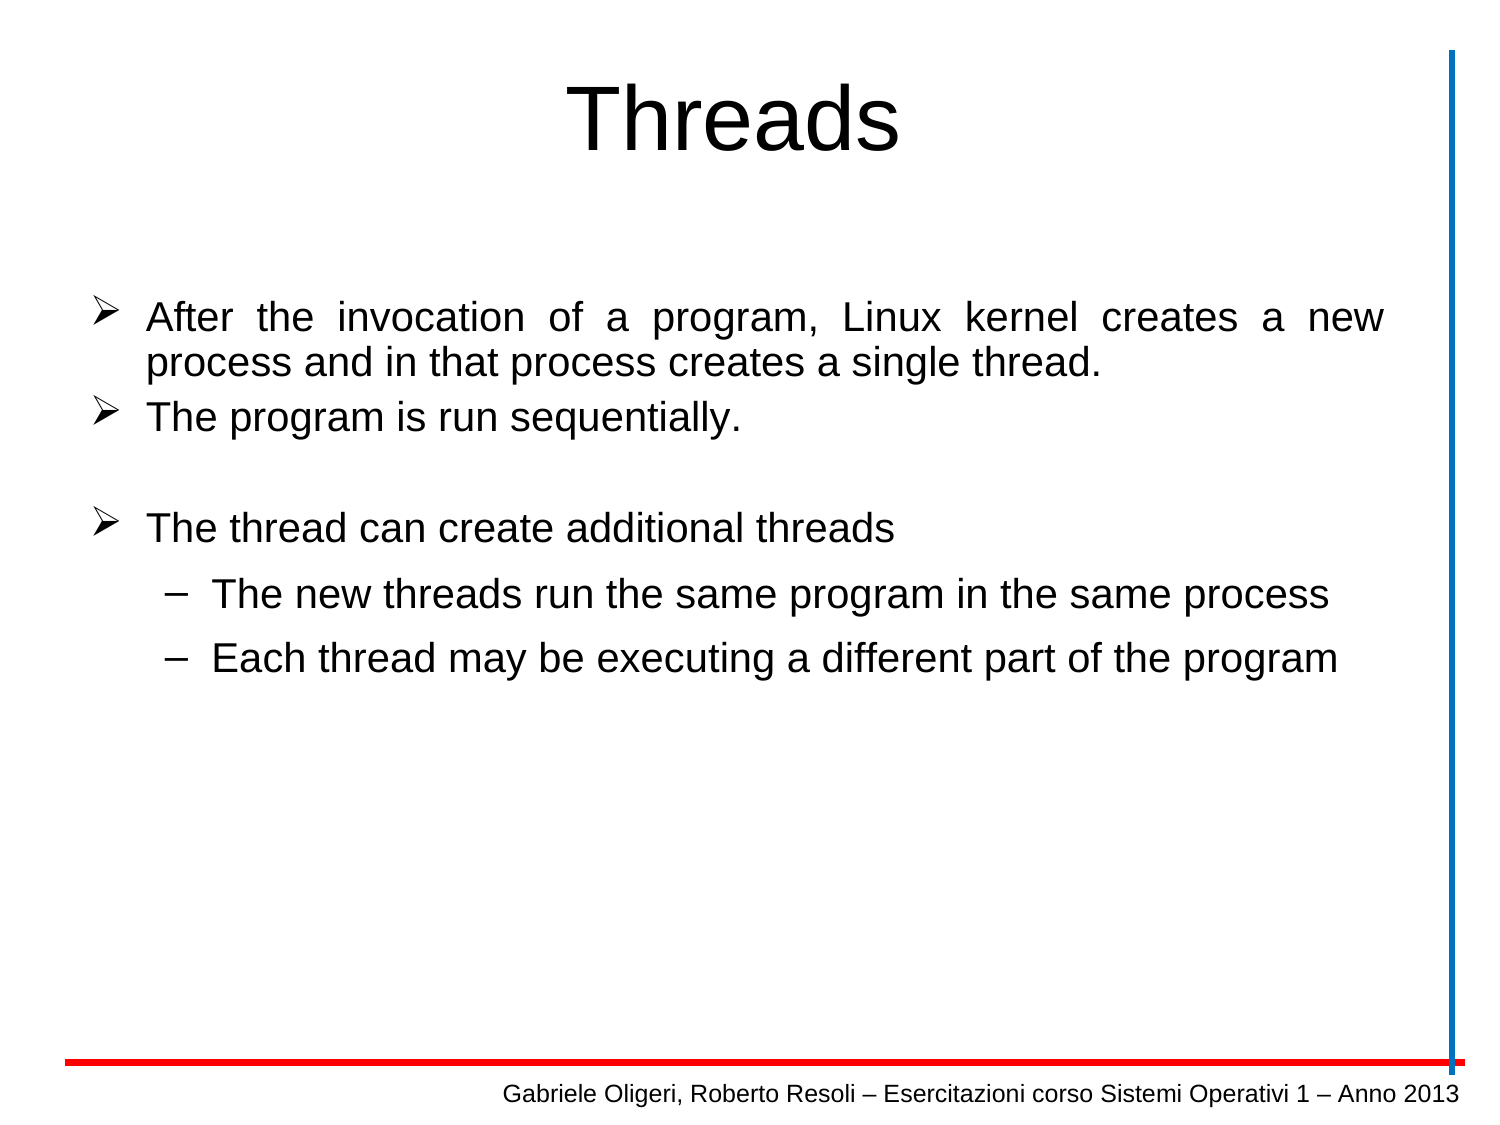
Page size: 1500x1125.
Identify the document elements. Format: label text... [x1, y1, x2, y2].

title Threads [0, 49, 1468, 177]
list After the invocation of a program, Linux kernel creates a new process and in that process creates a single thread. The program is run sequentially. The thread can create additional threads The new threads run the same program in the same process Each thread may be executing a different part of the program [74, 287, 1400, 923]
